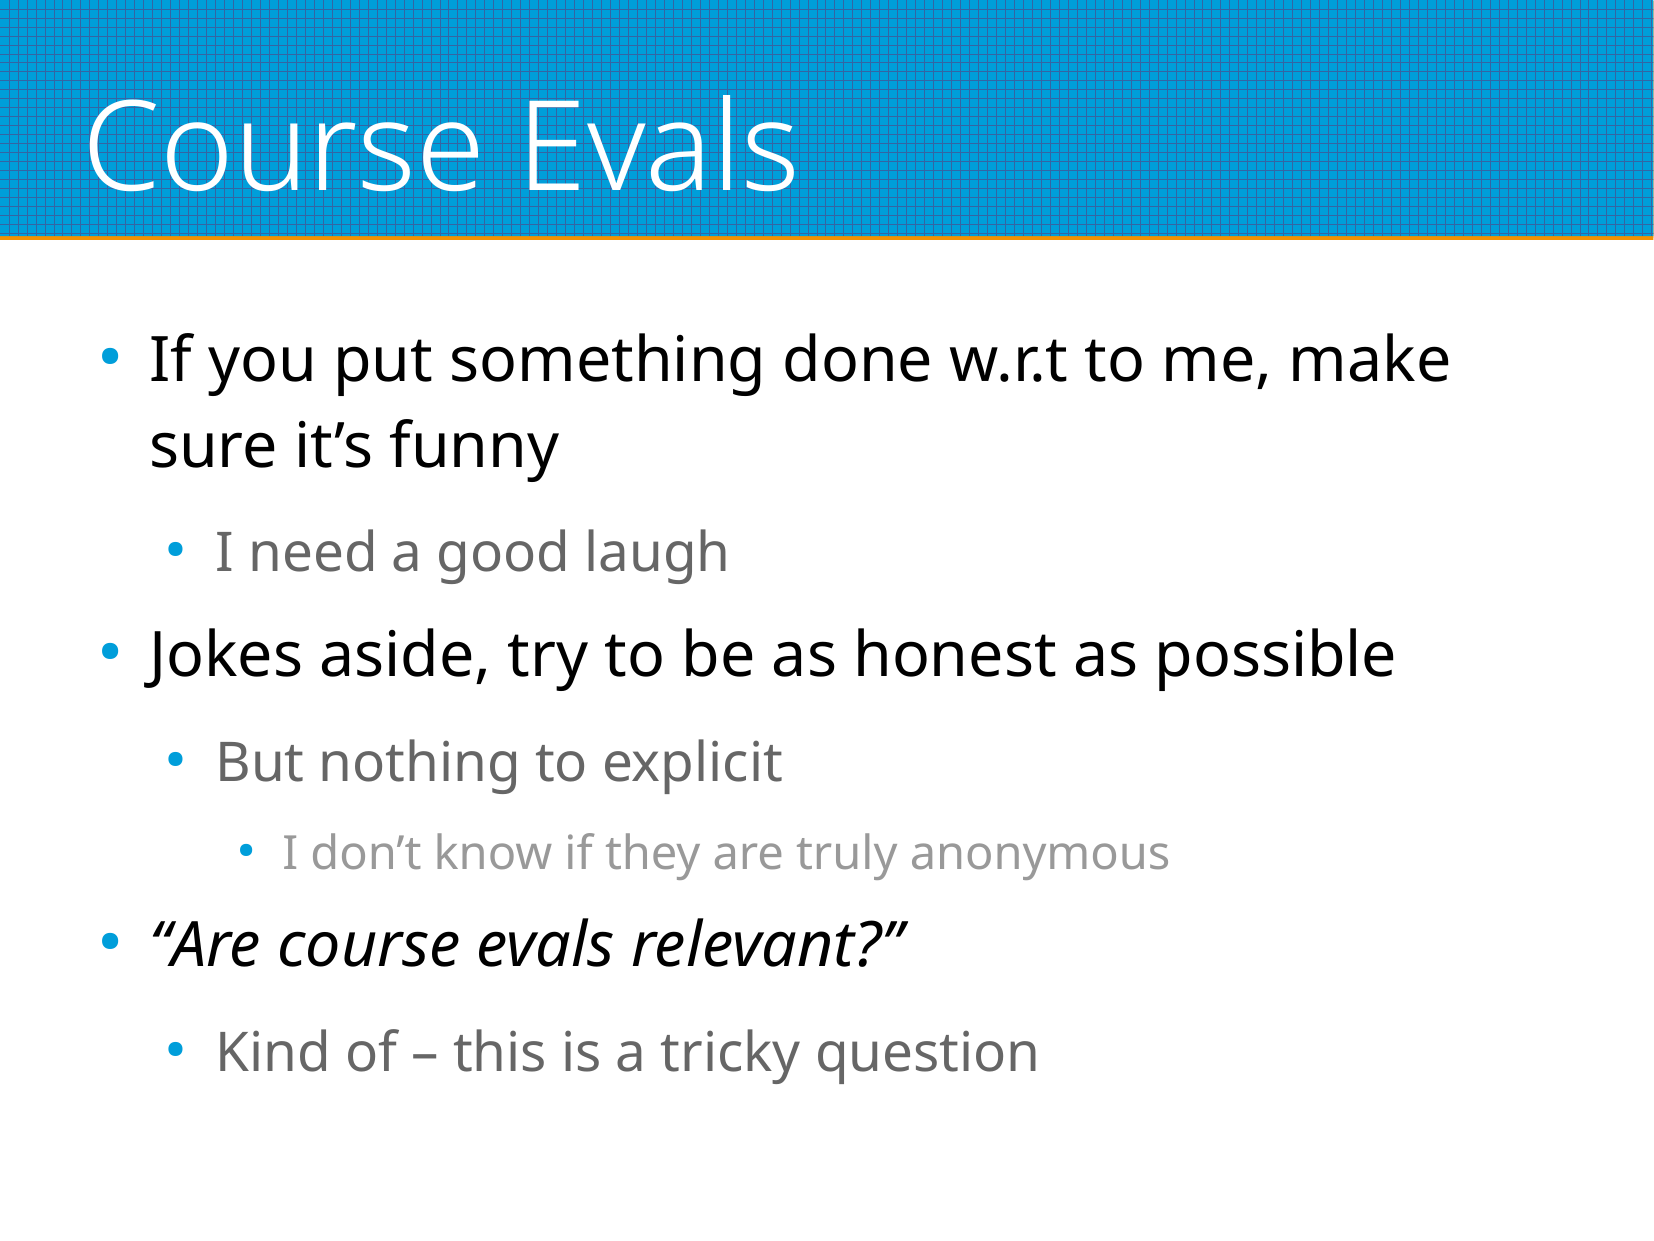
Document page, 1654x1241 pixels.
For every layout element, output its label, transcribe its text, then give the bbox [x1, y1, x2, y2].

list If you put something done w.r.t to me, make sure it’s funny I need a good laugh Jokes aside, try to be as honest as possible But nothing to explicit I don’t know if they are truly anonymous ‘‘Are course evals relevant?’’ Kind of – this is a tricky question [82, 314, 1563, 1093]
title Course Evals [82, 19, 1571, 227]
